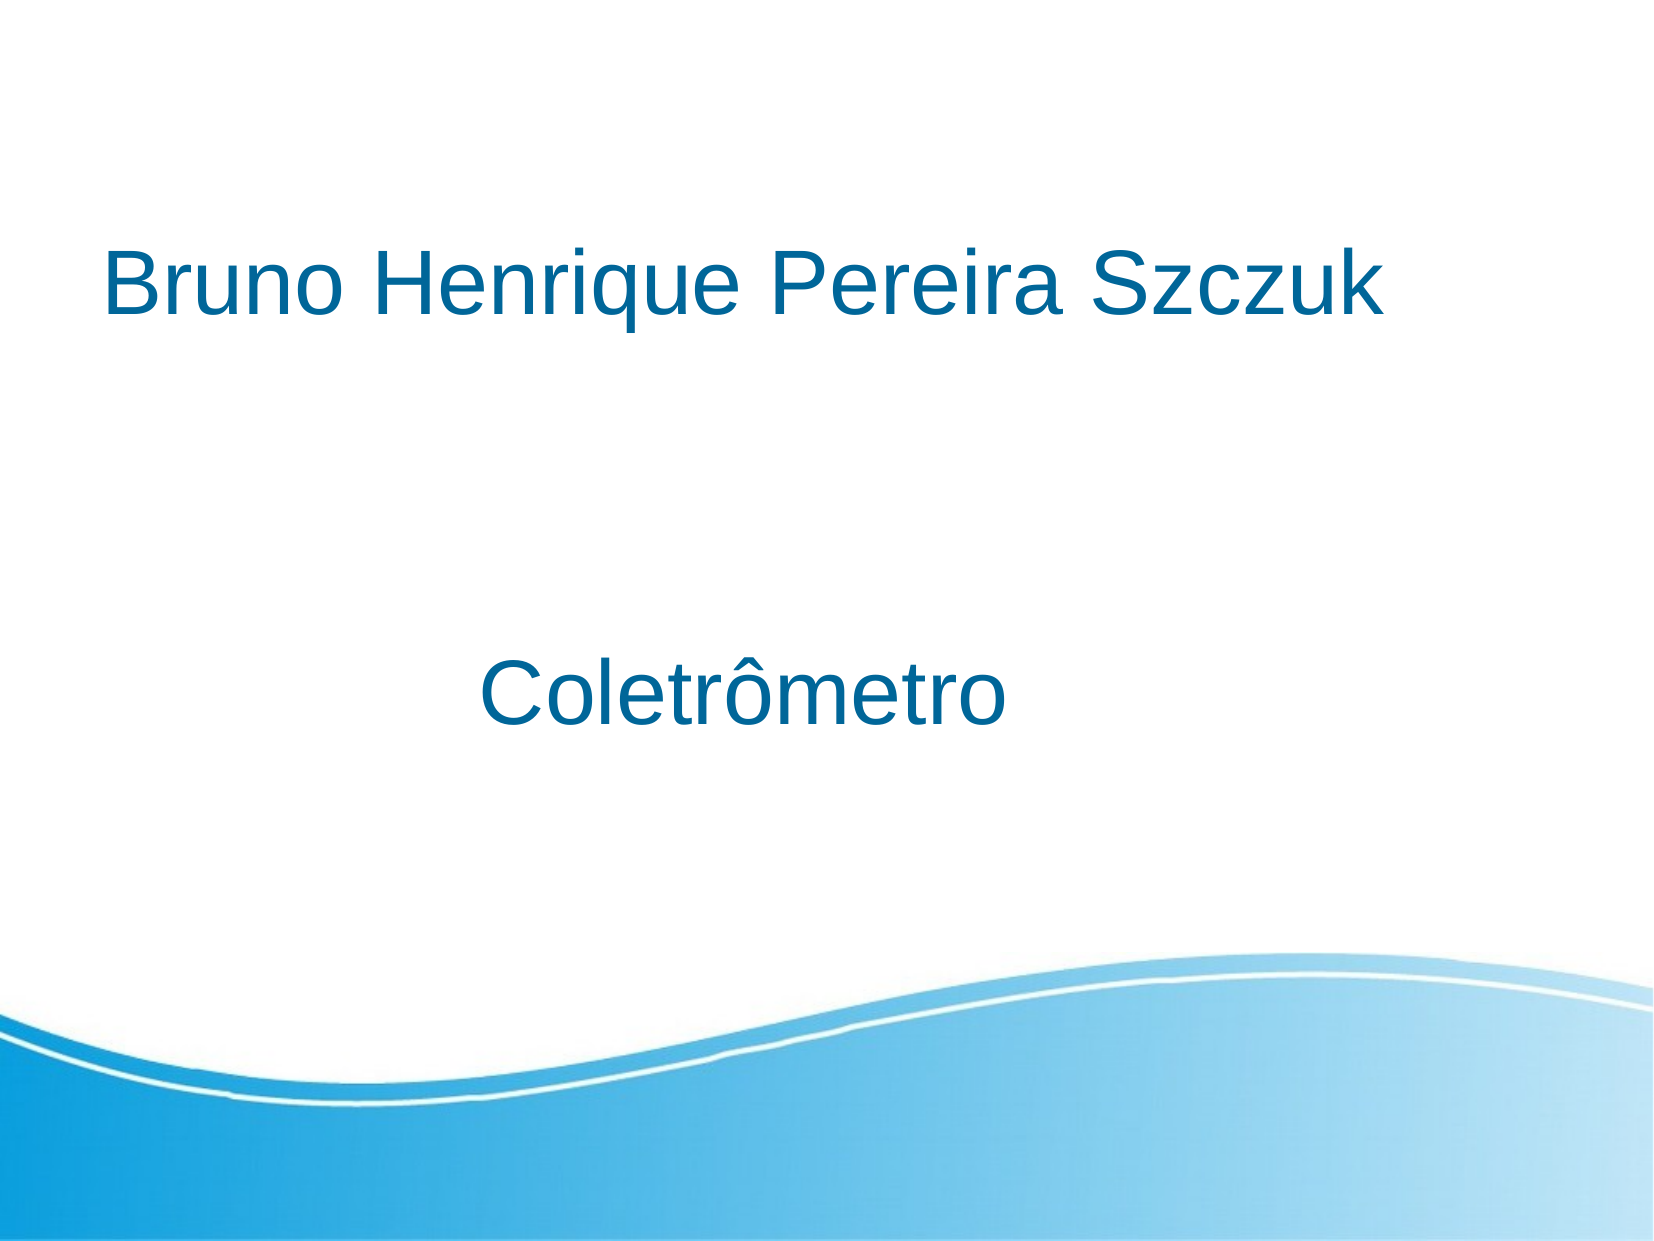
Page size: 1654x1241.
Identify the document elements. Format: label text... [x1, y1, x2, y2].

picture [0, 952, 1654, 1241]
title Bruno Henrique Pereira Szczuk Coletrômetro [0, 272, 1489, 703]
